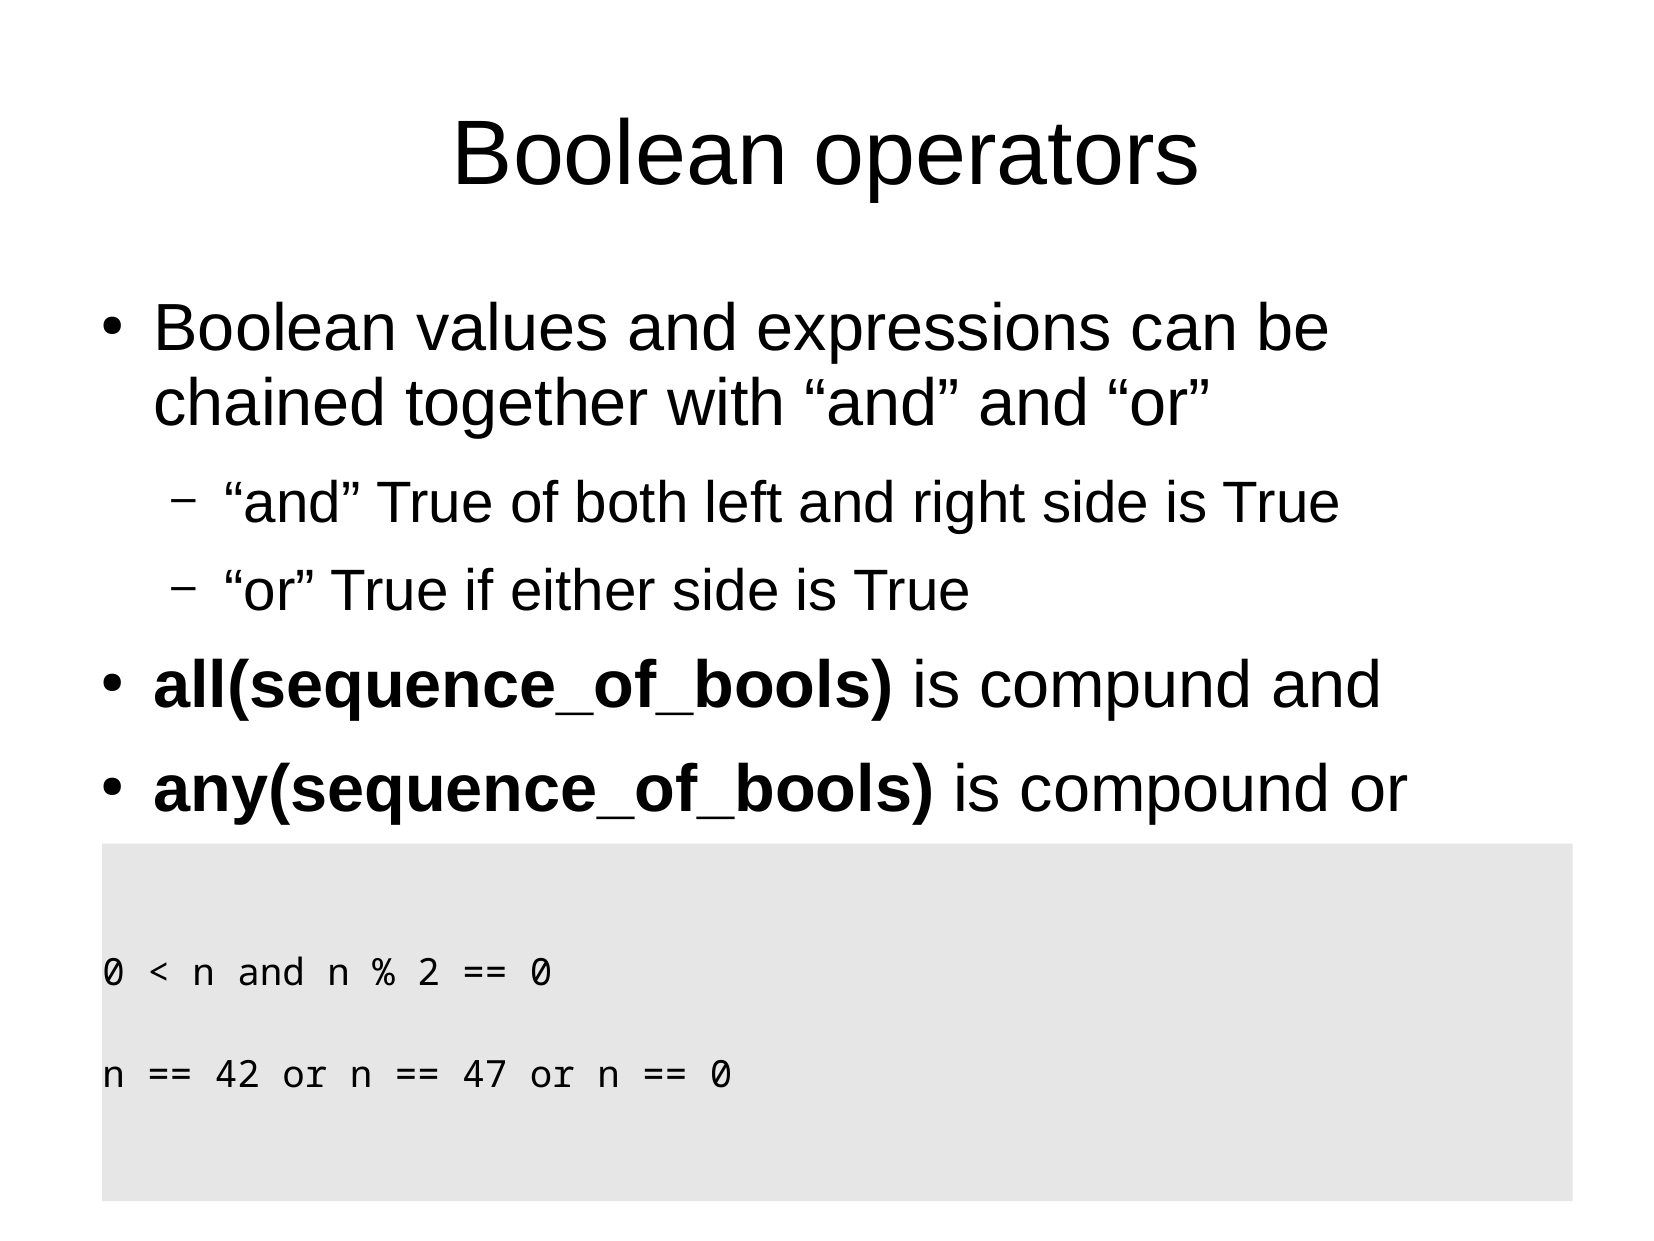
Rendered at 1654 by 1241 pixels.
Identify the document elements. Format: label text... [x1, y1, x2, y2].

text_box 0 < n and n % 2 == 0 n == 42 or n == 47 or n == 0 [102, 843, 1573, 1202]
list Boolean values and expressions can be chained together with “and” and “or” “and” True of both left and right side is True “or” True if either side is True all(sequence_of_bools) is compund and any(sequence_of_bools) is compound or [82, 290, 1571, 1010]
title Boolean operators [82, 49, 1571, 257]
